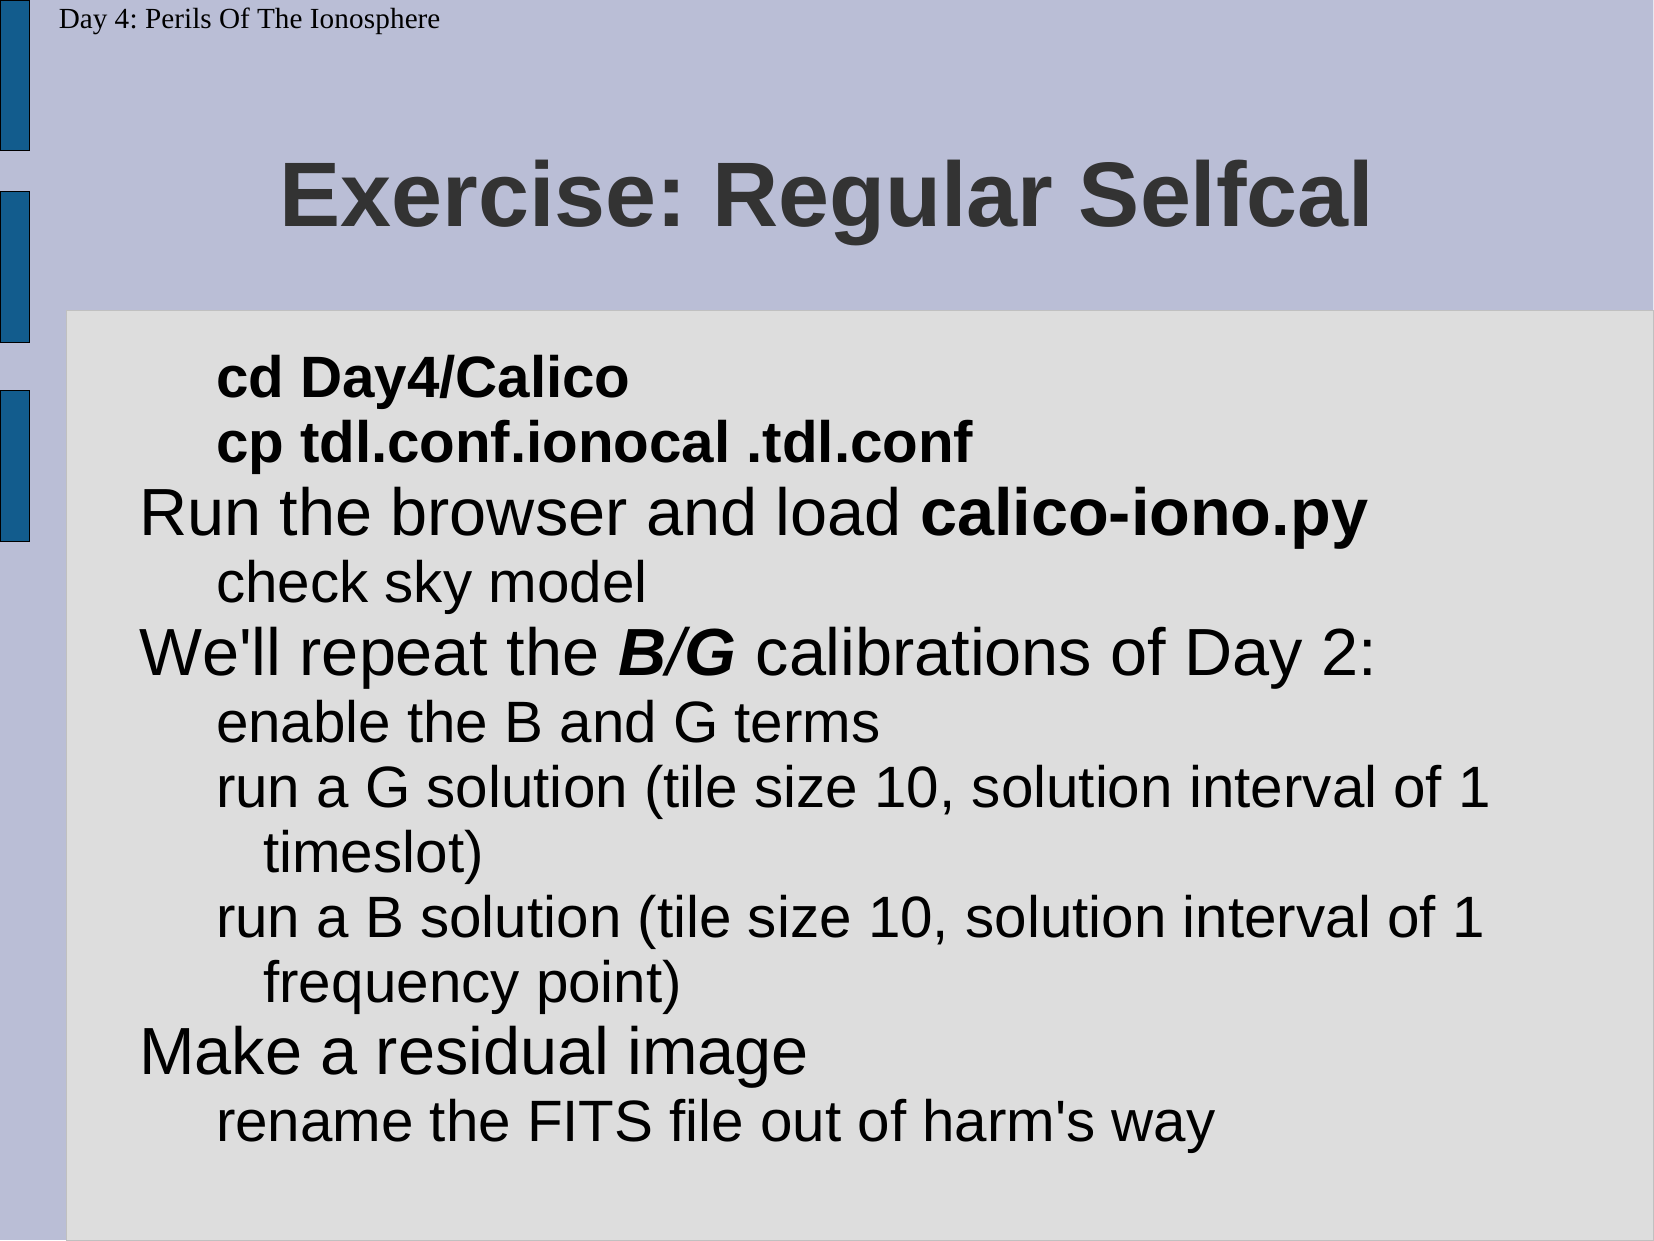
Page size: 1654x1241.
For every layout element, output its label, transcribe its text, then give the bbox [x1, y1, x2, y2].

list cd Day4/Calico cp tdl.conf.ionocal .tdl.conf Run the browser and load calico-iono.py check sky model We'll repeat the B/G calibrations of Day 2: enable the B and G terms run a G solution (tile size 10, solution interval of 1 timeslot) run a B solution (tile size 10, solution interval of 1 frequency point) Make a residual image rename the FITS file out of harm's way [121, 344, 1534, 1188]
title Exercise: Regular Selfcal [121, 98, 1534, 291]
